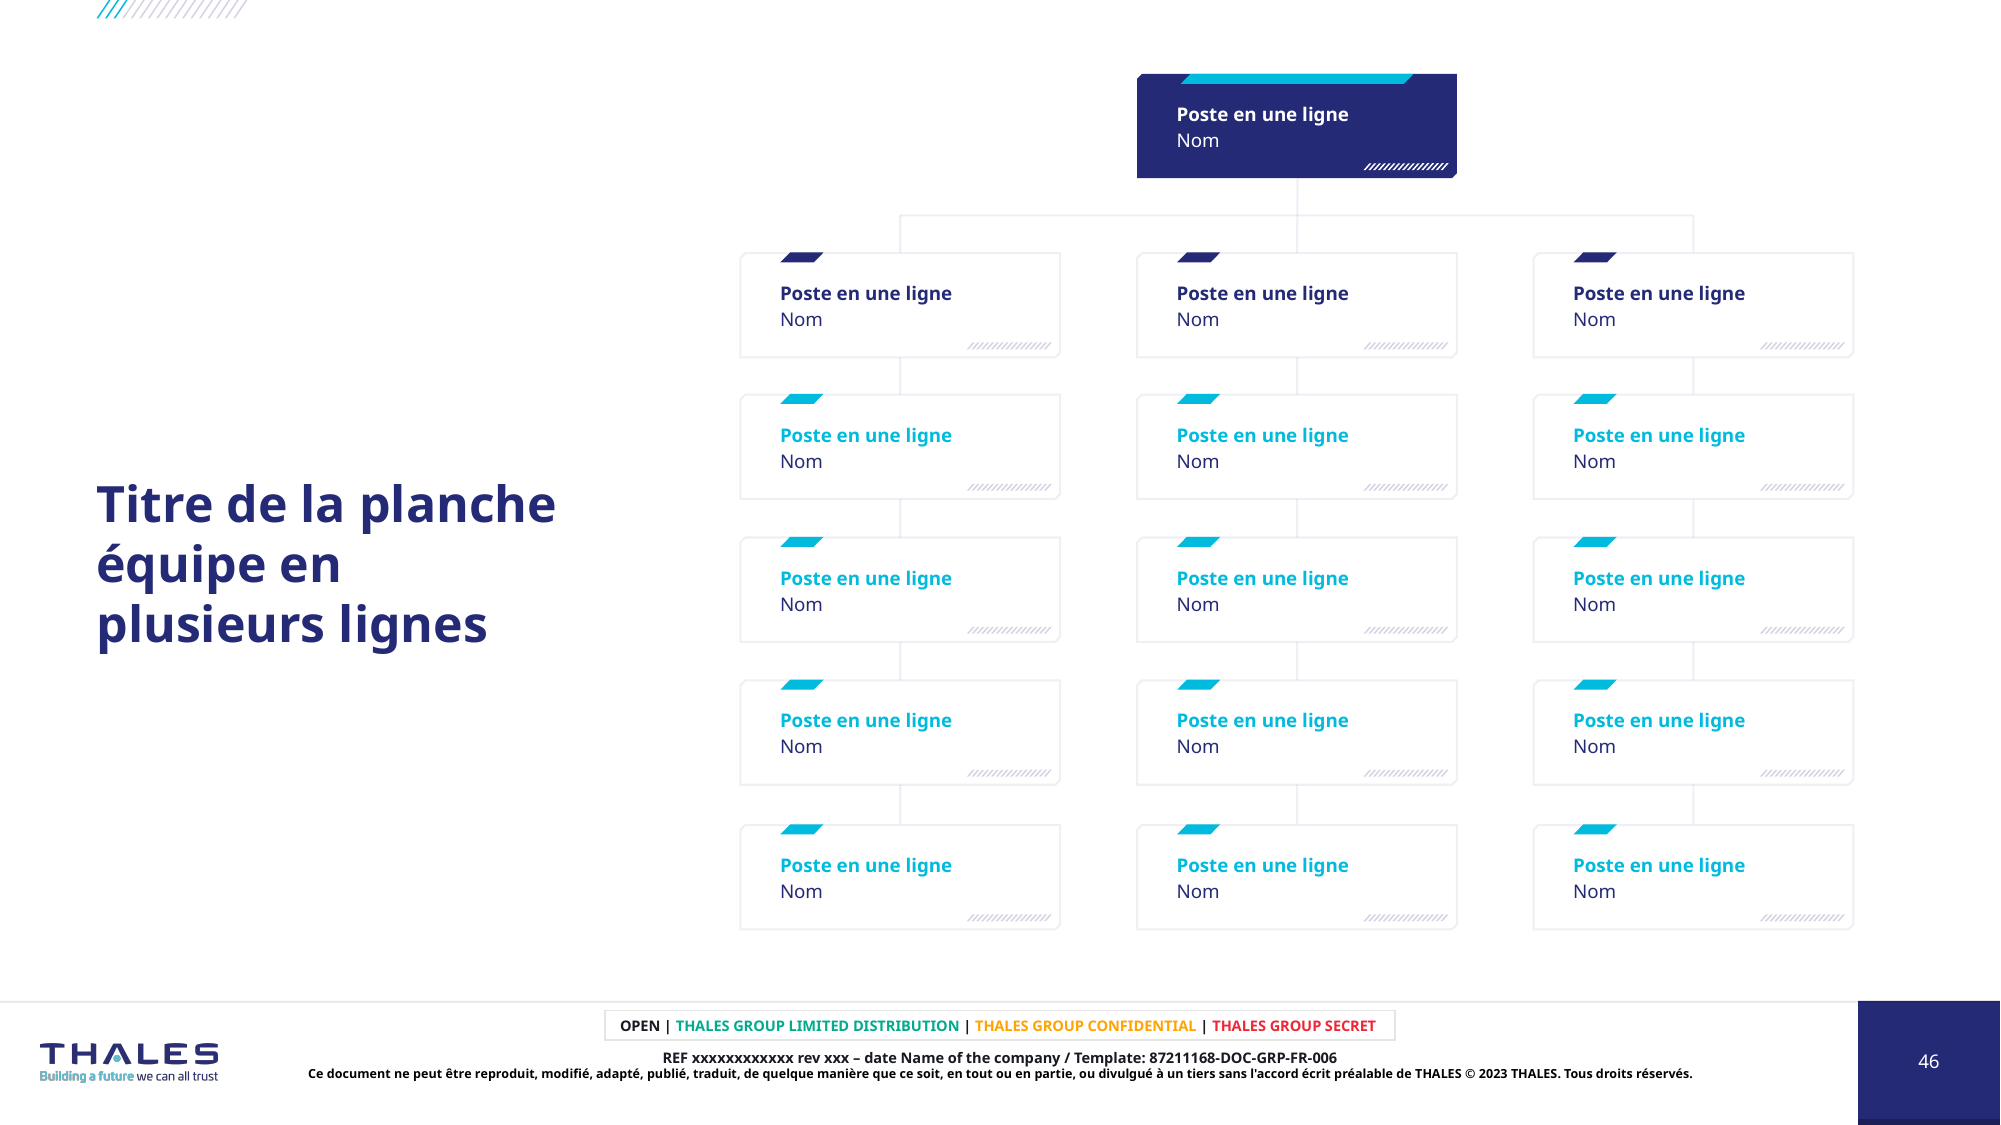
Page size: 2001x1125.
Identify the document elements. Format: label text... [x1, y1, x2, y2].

text_box [1533, 252, 1854, 358]
text_box Poste en une ligne [1176, 423, 1420, 446]
text_box Nom [1573, 735, 1816, 758]
text_box [1137, 824, 1457, 930]
text_box Nom [779, 592, 1023, 615]
text_box [1137, 536, 1457, 642]
text_box Poste en une ligne [1573, 423, 1816, 446]
text_box Nom [1573, 449, 1816, 472]
text_box Nom [1176, 449, 1420, 472]
text_box Poste en une ligne [1573, 853, 1816, 877]
text_box [740, 252, 1061, 358]
text_box Nom [1176, 307, 1420, 331]
text_box Poste en une ligne [1176, 102, 1420, 126]
text_box Poste en une ligne [779, 566, 1023, 589]
text_box Poste en une ligne [779, 853, 1023, 877]
text_box Nom [1573, 307, 1816, 331]
text_box Nom [779, 449, 1023, 472]
picture [40, 1043, 218, 1083]
text_box [740, 679, 1061, 785]
text_box [1533, 679, 1854, 785]
text_box Poste en une ligne [1573, 281, 1816, 305]
text_box [1533, 824, 1854, 930]
text_box Poste en une ligne [779, 281, 1023, 305]
text_box [1137, 679, 1457, 785]
text_box [1137, 73, 1457, 179]
text_box [1137, 252, 1457, 358]
text_box [740, 536, 1061, 642]
text_box Nom [779, 307, 1023, 331]
text_box Poste en une ligne [1176, 709, 1420, 732]
text_box Poste en une ligne [1573, 709, 1816, 732]
text_box Nom [1176, 128, 1420, 152]
text_box Nom [1176, 735, 1420, 758]
text_box [740, 824, 1061, 930]
text_box Poste en une ligne [1176, 281, 1420, 305]
text_box Poste en une ligne [779, 423, 1023, 446]
text_box Nom [1176, 592, 1420, 615]
text_box [1137, 393, 1457, 499]
text_box Nom [1176, 879, 1420, 903]
text_box Poste en une ligne [1573, 566, 1816, 589]
text_box Poste en une ligne [1176, 566, 1420, 589]
text_box Poste en une ligne [779, 709, 1023, 732]
text_box [1533, 393, 1854, 499]
text_box [1533, 536, 1854, 642]
text_box Nom [1573, 592, 1816, 615]
text_box [740, 393, 1061, 499]
title Titre de la planche équipe en plusieurs lignes [96, 471, 581, 654]
text_box Nom [779, 735, 1023, 758]
text_box Poste en une ligne [1176, 853, 1420, 877]
text_box Nom [1573, 879, 1816, 903]
text_box Nom [779, 879, 1023, 903]
